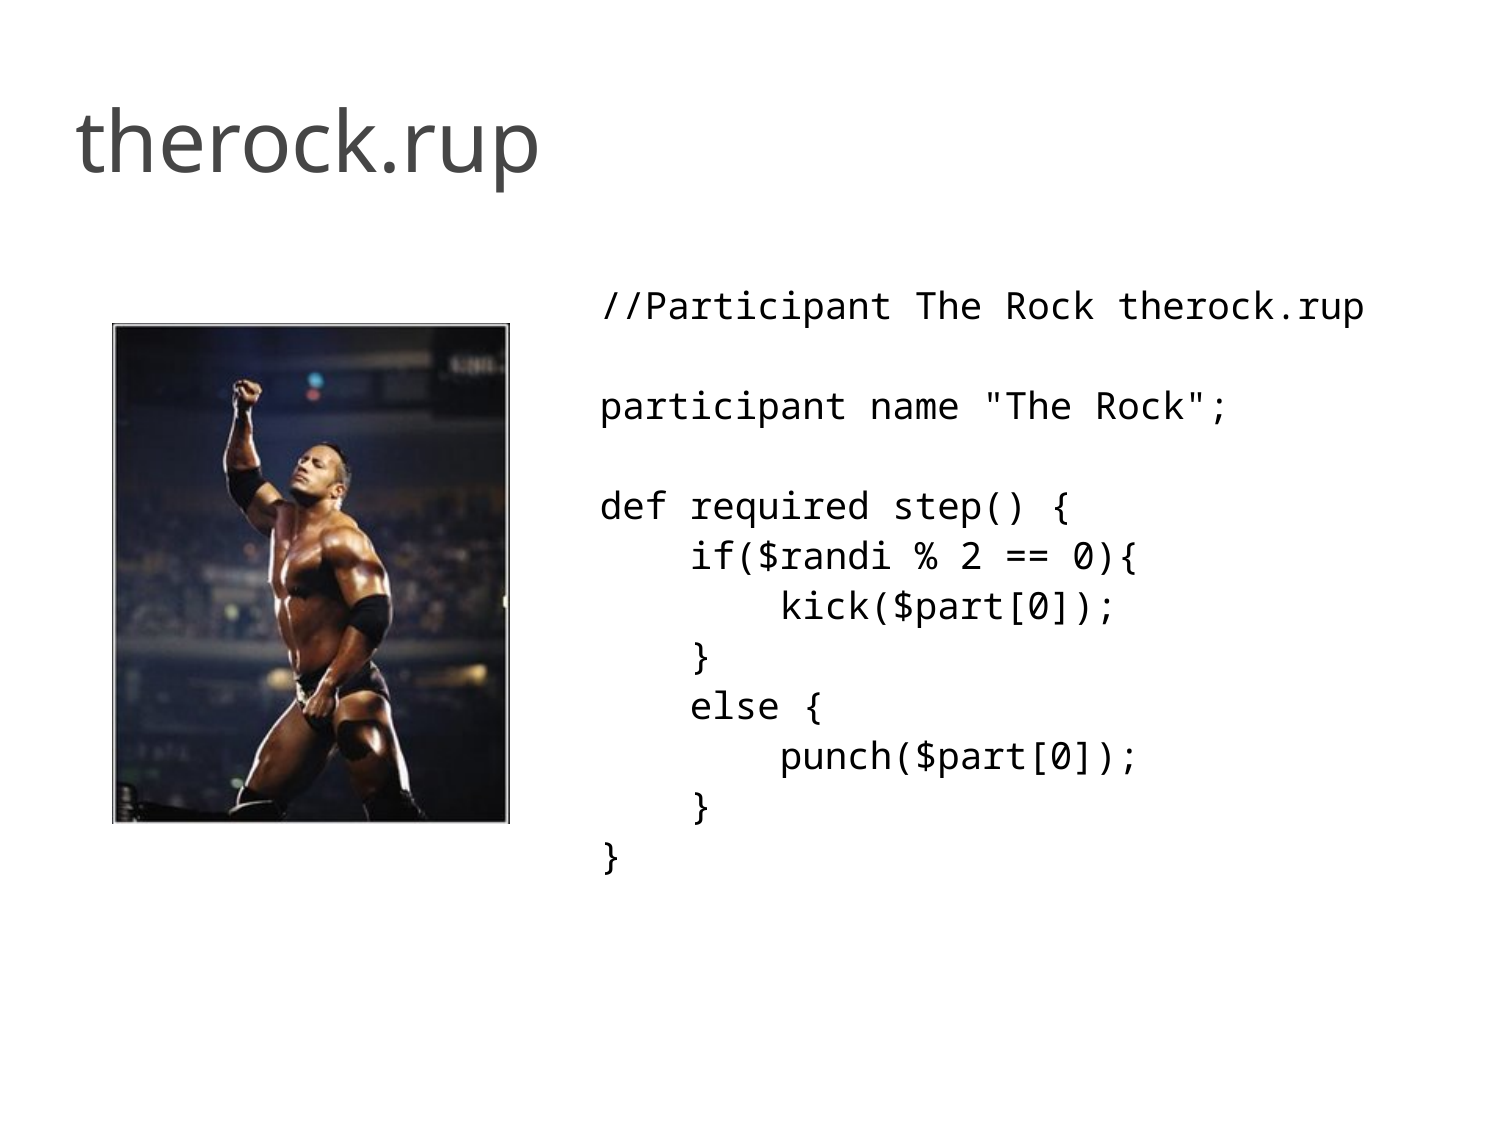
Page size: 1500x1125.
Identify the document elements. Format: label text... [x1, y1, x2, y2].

text_box //Participant The Rock therock.rup participant name "The Rock"; def required step() { if($randi % 2 == 0){ kick($part[0]); } else { punch($part[0]); } } [525, 272, 1426, 1015]
title therock.rup [75, 52, 1425, 226]
picture [112, 323, 510, 824]
